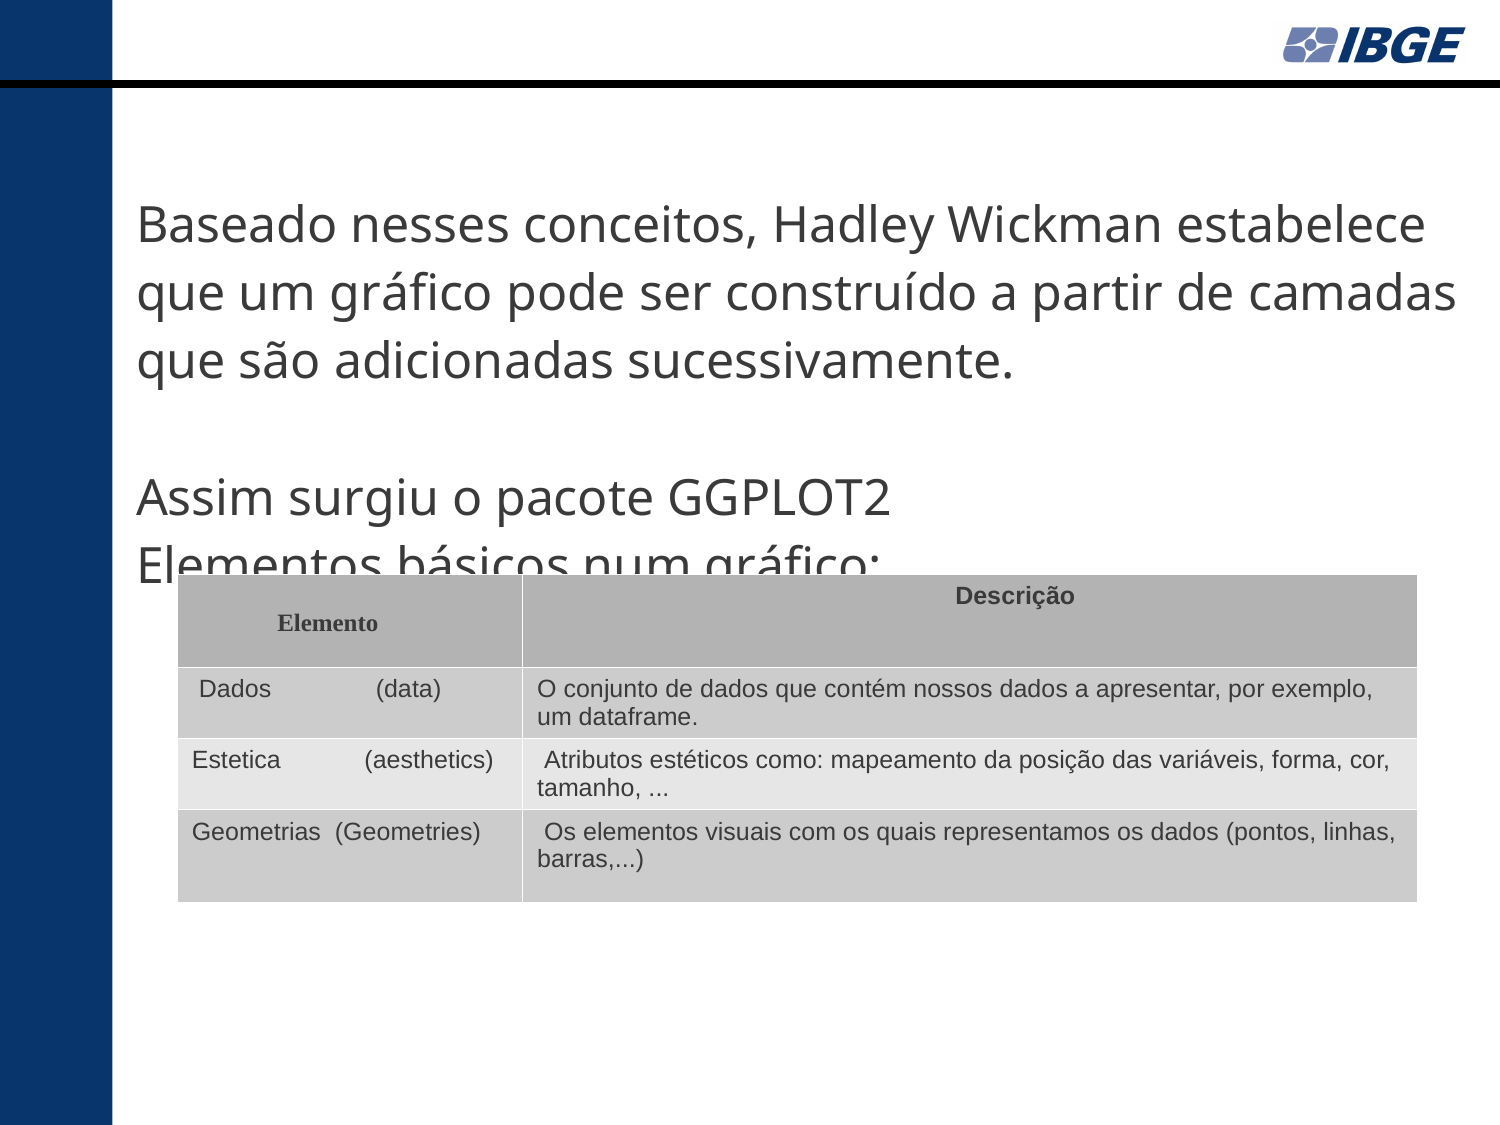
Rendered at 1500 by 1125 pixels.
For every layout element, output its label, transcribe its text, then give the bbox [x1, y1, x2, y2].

table_cell O conjunto de dados que contém nossos dados a apresentar, por exemplo, um dataframe. [523, 668, 1417, 738]
table_header Elemento [178, 575, 522, 667]
table_cell Geometrias (Geometries) [178, 810, 522, 902]
table_header Descrição [523, 575, 1417, 667]
table_cell Atributos estéticos como: mapeamento da posição das variáveis, forma, cor, tamanho, ... [523, 739, 1417, 809]
table_cell Os elementos visuais com os quais representamos os dados (pontos, linhas, barras,...) [523, 810, 1417, 902]
text_box Baseado nesses conceitos, Hadley Wickman estabelece que um gráfico pode ser construído a partir de camadas que são adicionadas sucessivamente. Assim surgiu o pacote GGPLOT2 Elementos básicos num gráfico: [136, 188, 1472, 667]
table_cell Dados (data) [178, 668, 522, 738]
picture [1273, 20, 1468, 64]
table_cell Estetica (aesthetics) [178, 739, 522, 809]
